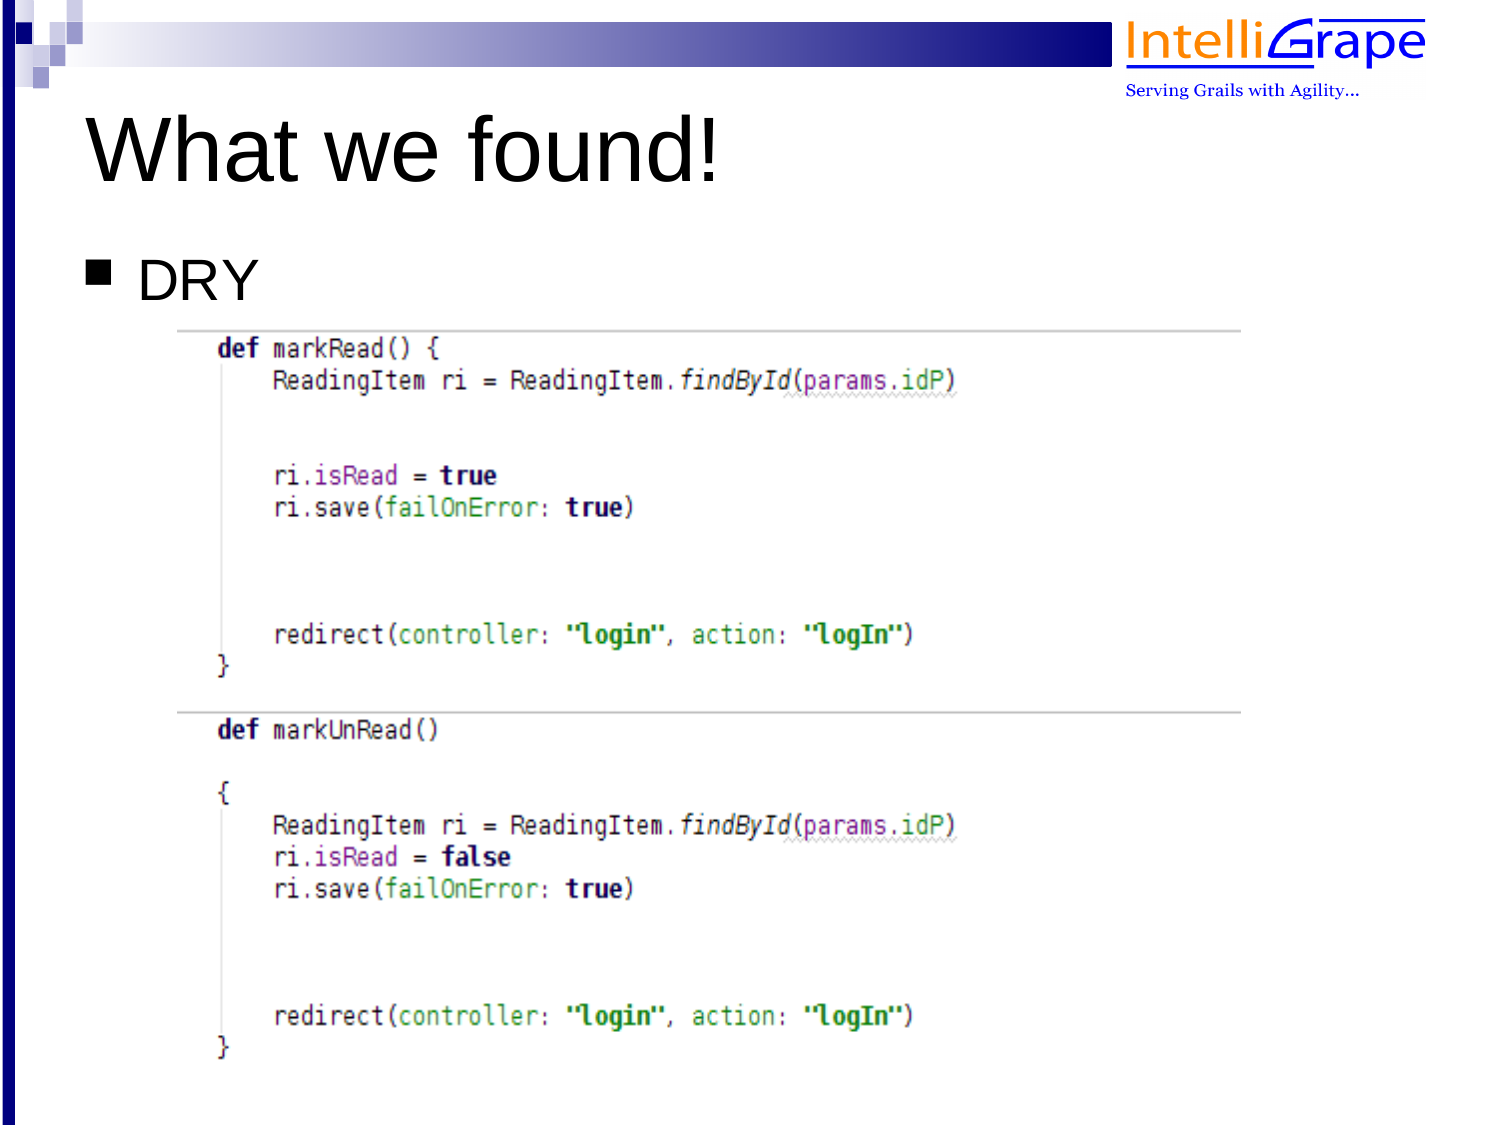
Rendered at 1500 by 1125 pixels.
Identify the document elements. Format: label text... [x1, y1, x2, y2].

picture [1125, 12, 1425, 100]
text_box What we found! [70, 34, 1421, 260]
picture [177, 320, 1241, 1087]
text_box DRY [67, 236, 1418, 319]
